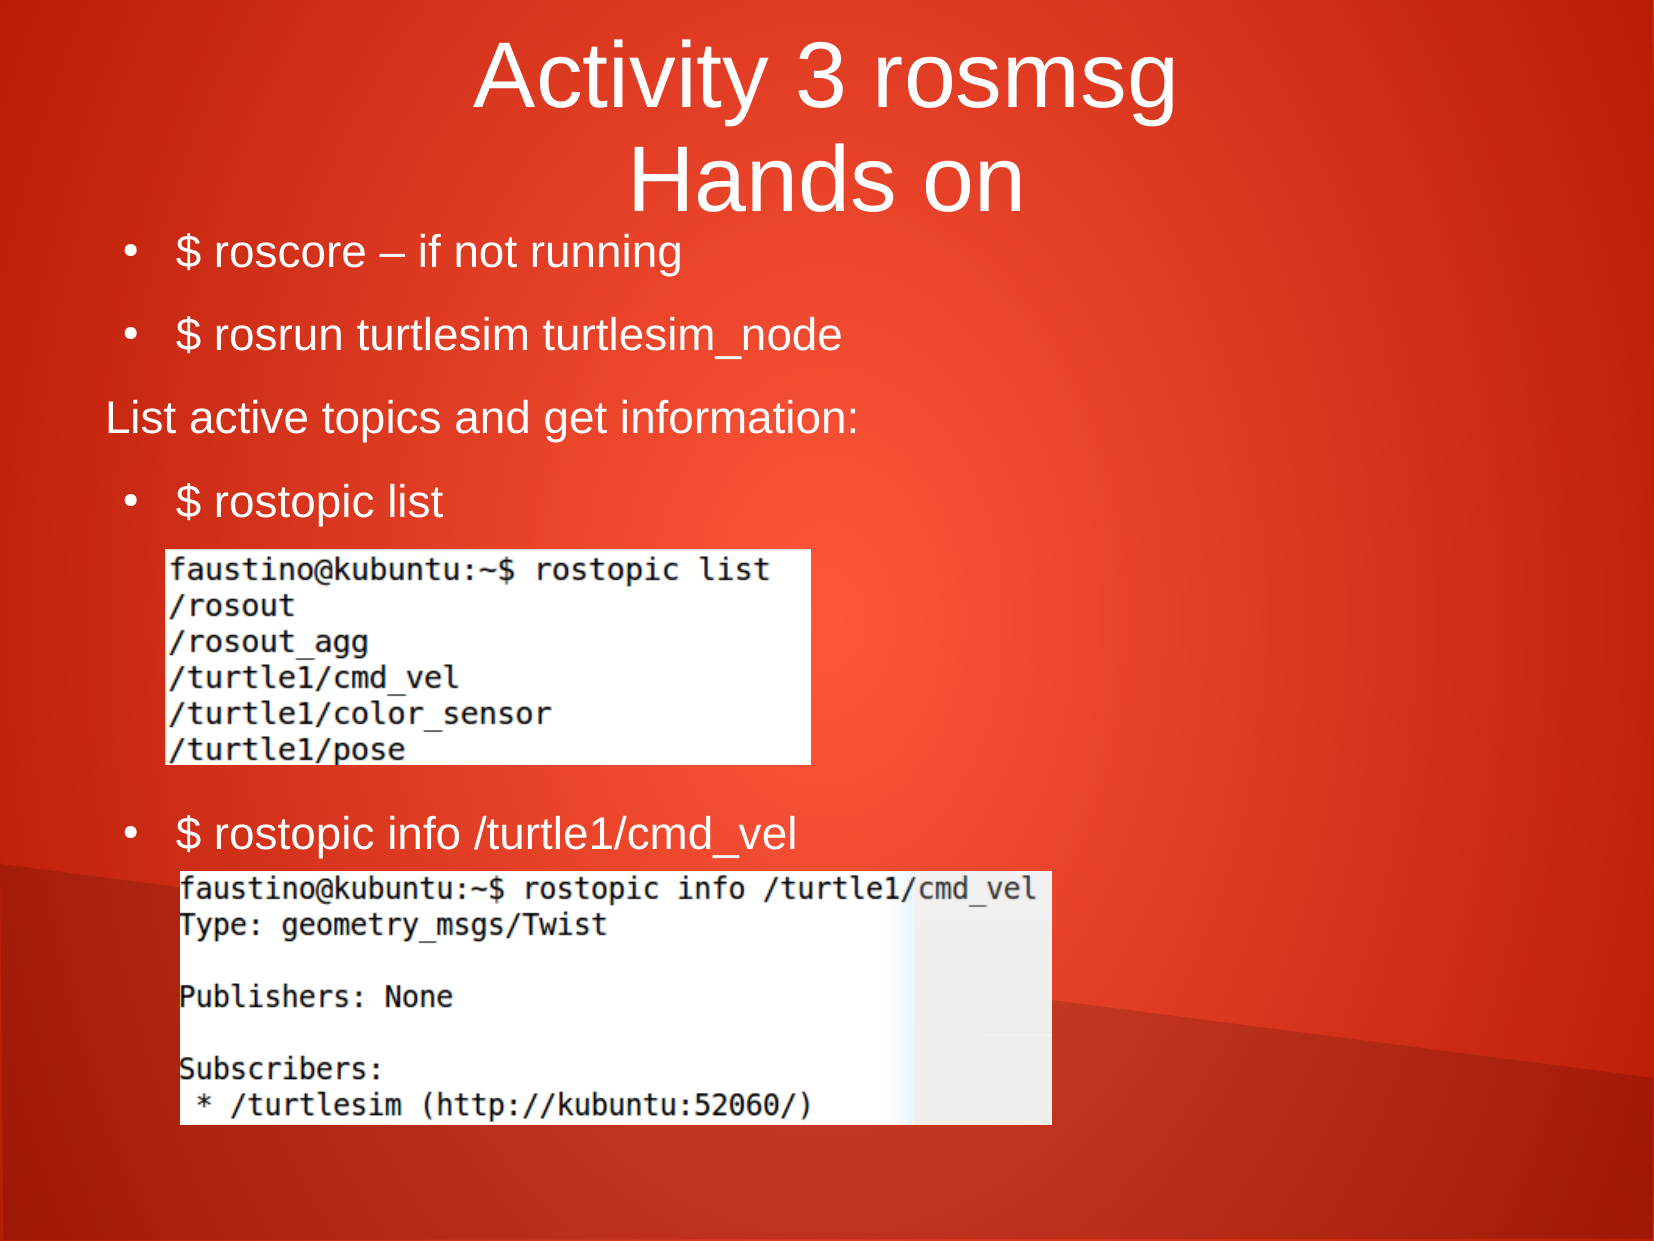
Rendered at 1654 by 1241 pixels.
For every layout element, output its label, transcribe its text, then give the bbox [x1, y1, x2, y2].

picture [165, 549, 811, 766]
list $ roscore – if not running $ rosrun turtlesim turtlesim_node List active topics and get information: $ rostopic list $ rostopic info /turtle1/cmd_vel [104, 225, 1561, 1186]
picture [180, 871, 1052, 1126]
title Activity 3 rosmsg Hands on [389, 22, 1264, 225]
